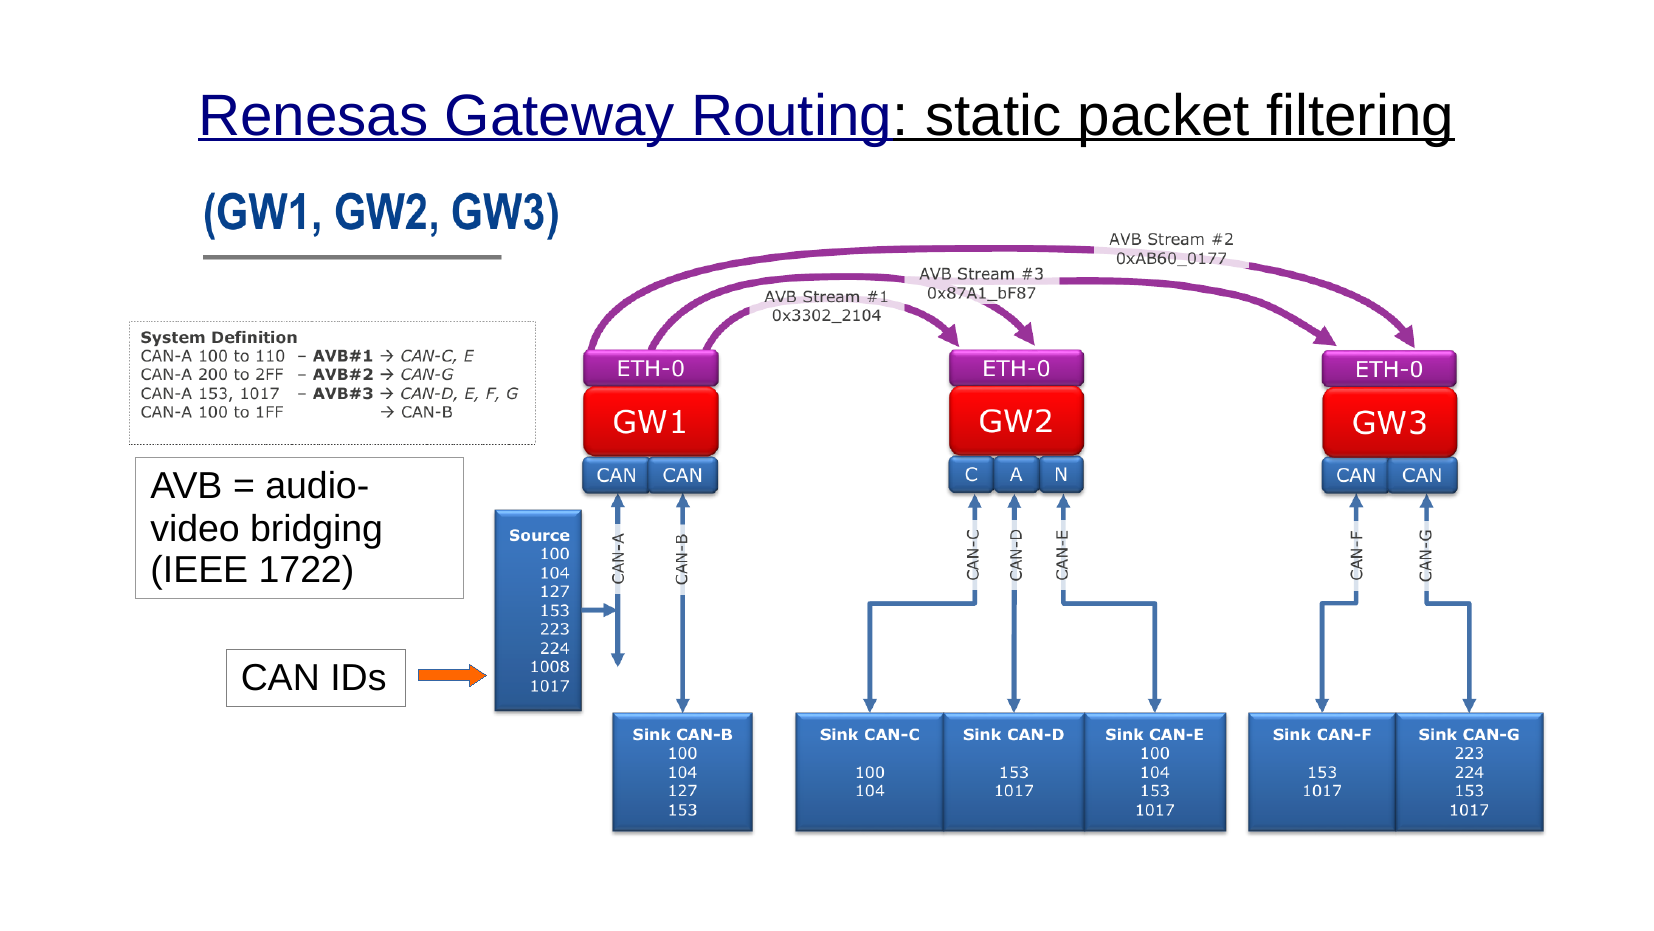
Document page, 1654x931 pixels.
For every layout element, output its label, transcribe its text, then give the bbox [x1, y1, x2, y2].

text_box CAN IDs [226, 649, 406, 707]
title Renesas Gateway Routing: static packet filtering [82, 37, 1571, 193]
text_box AVB = audio-video bridging (IEEE 1722) [135, 457, 464, 599]
text_box [418, 664, 487, 687]
picture [99, 193, 1555, 841]
